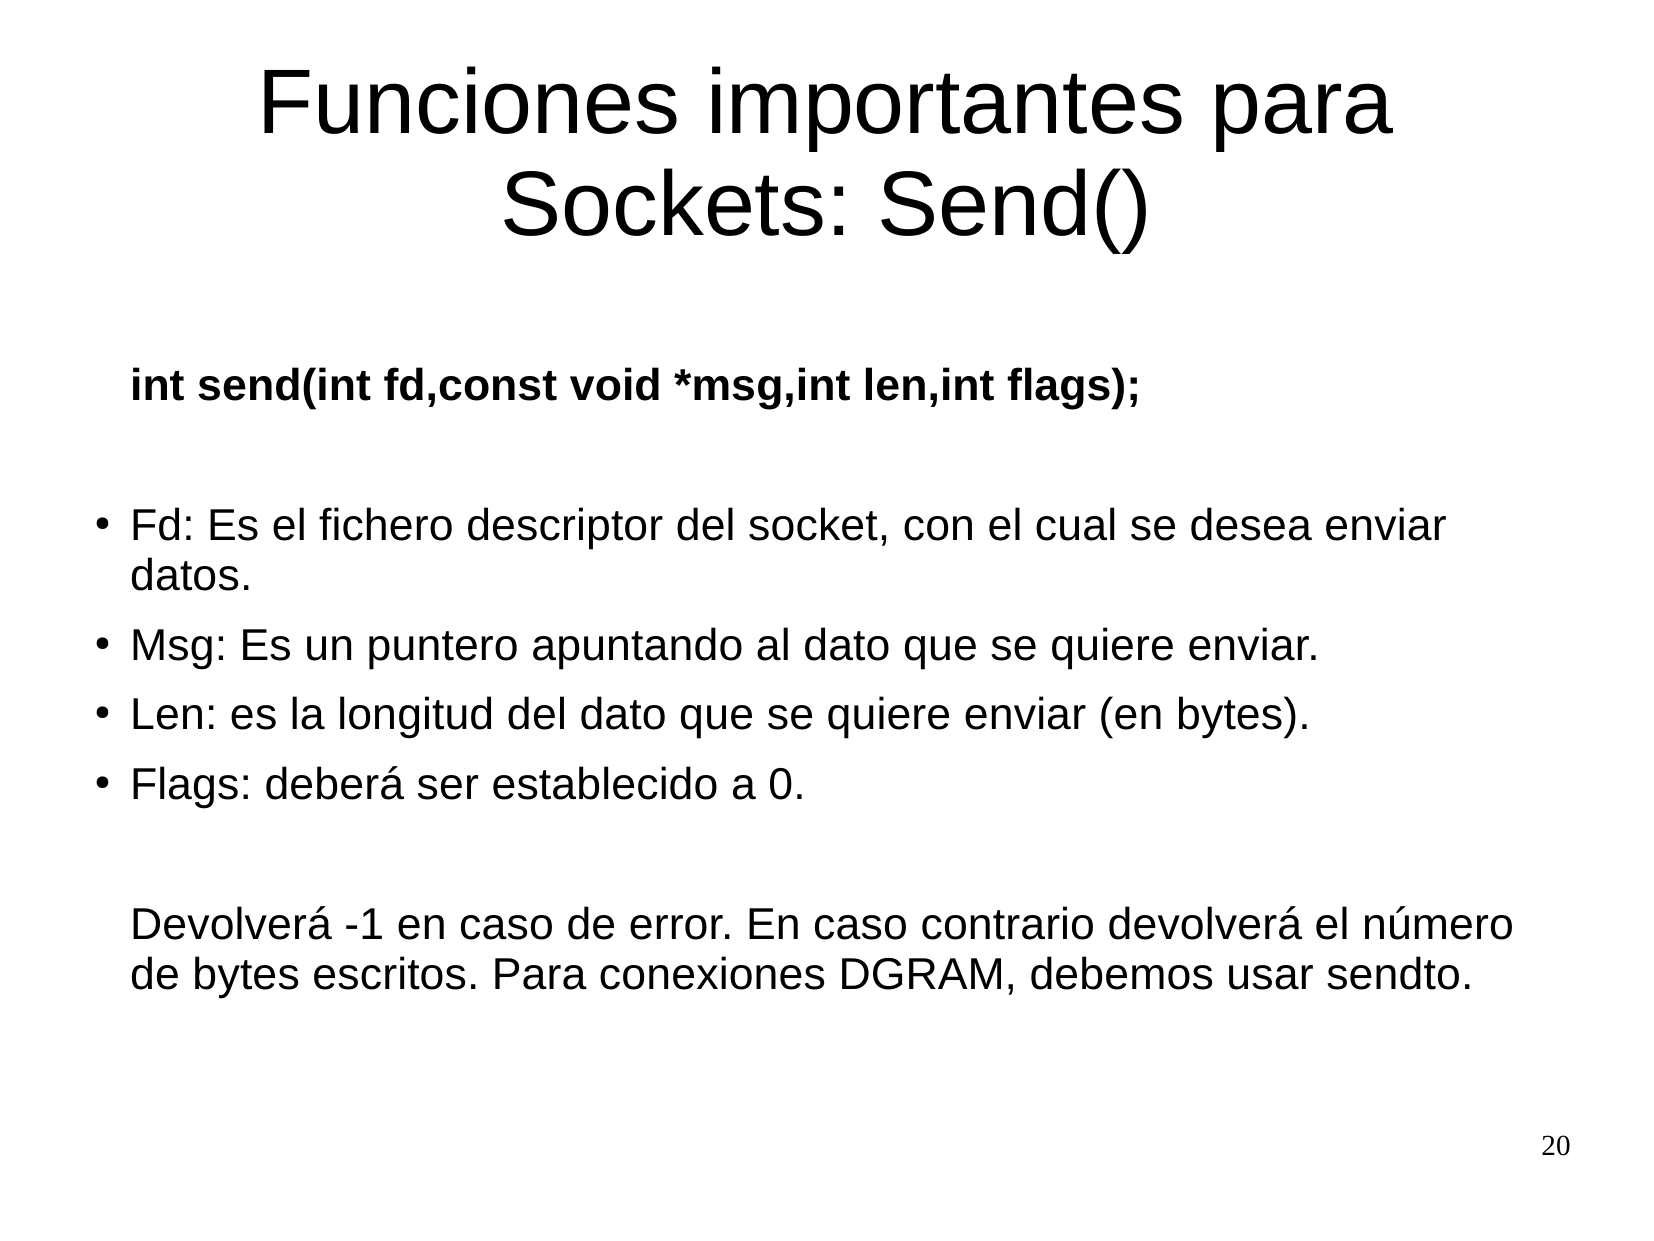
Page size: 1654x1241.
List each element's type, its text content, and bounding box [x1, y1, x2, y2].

list int send(int fd,const void *msg,int len,int flags); Fd: Es el fichero descriptor del socket, con el cual se desea enviar datos. Msg: Es un puntero apuntando al dato que se quiere enviar. Len: es la longitud del dato que se quiere enviar (en bytes). Flags: deberá ser establecido a 0. Devolverá -1 en caso de error. En caso contrario devolverá el número de bytes escritos. Para conexiones DGRAM, debemos usar sendto. [82, 290, 1538, 1010]
title Funciones importantes para Sockets: Send() [82, 49, 1571, 257]
